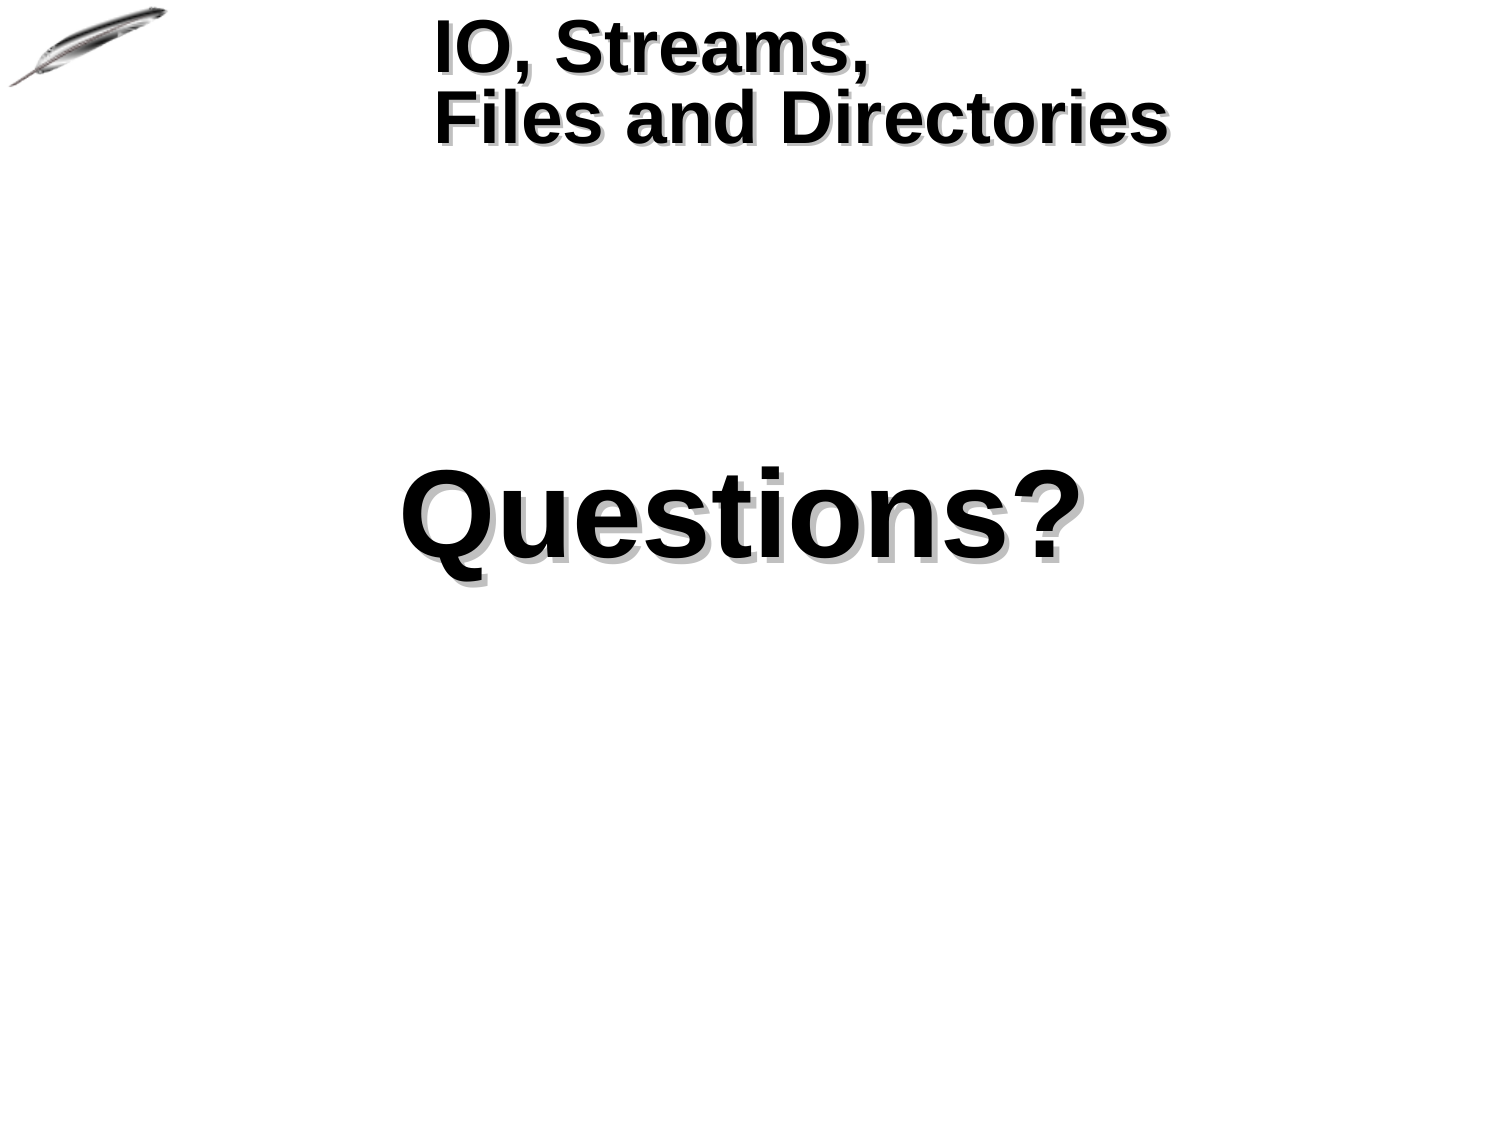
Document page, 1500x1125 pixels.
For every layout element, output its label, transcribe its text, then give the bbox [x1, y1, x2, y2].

title IO, Streams, Files and Directories [419, 0, 1459, 172]
list Questions? [383, 444, 1140, 646]
picture [5, 5, 173, 89]
